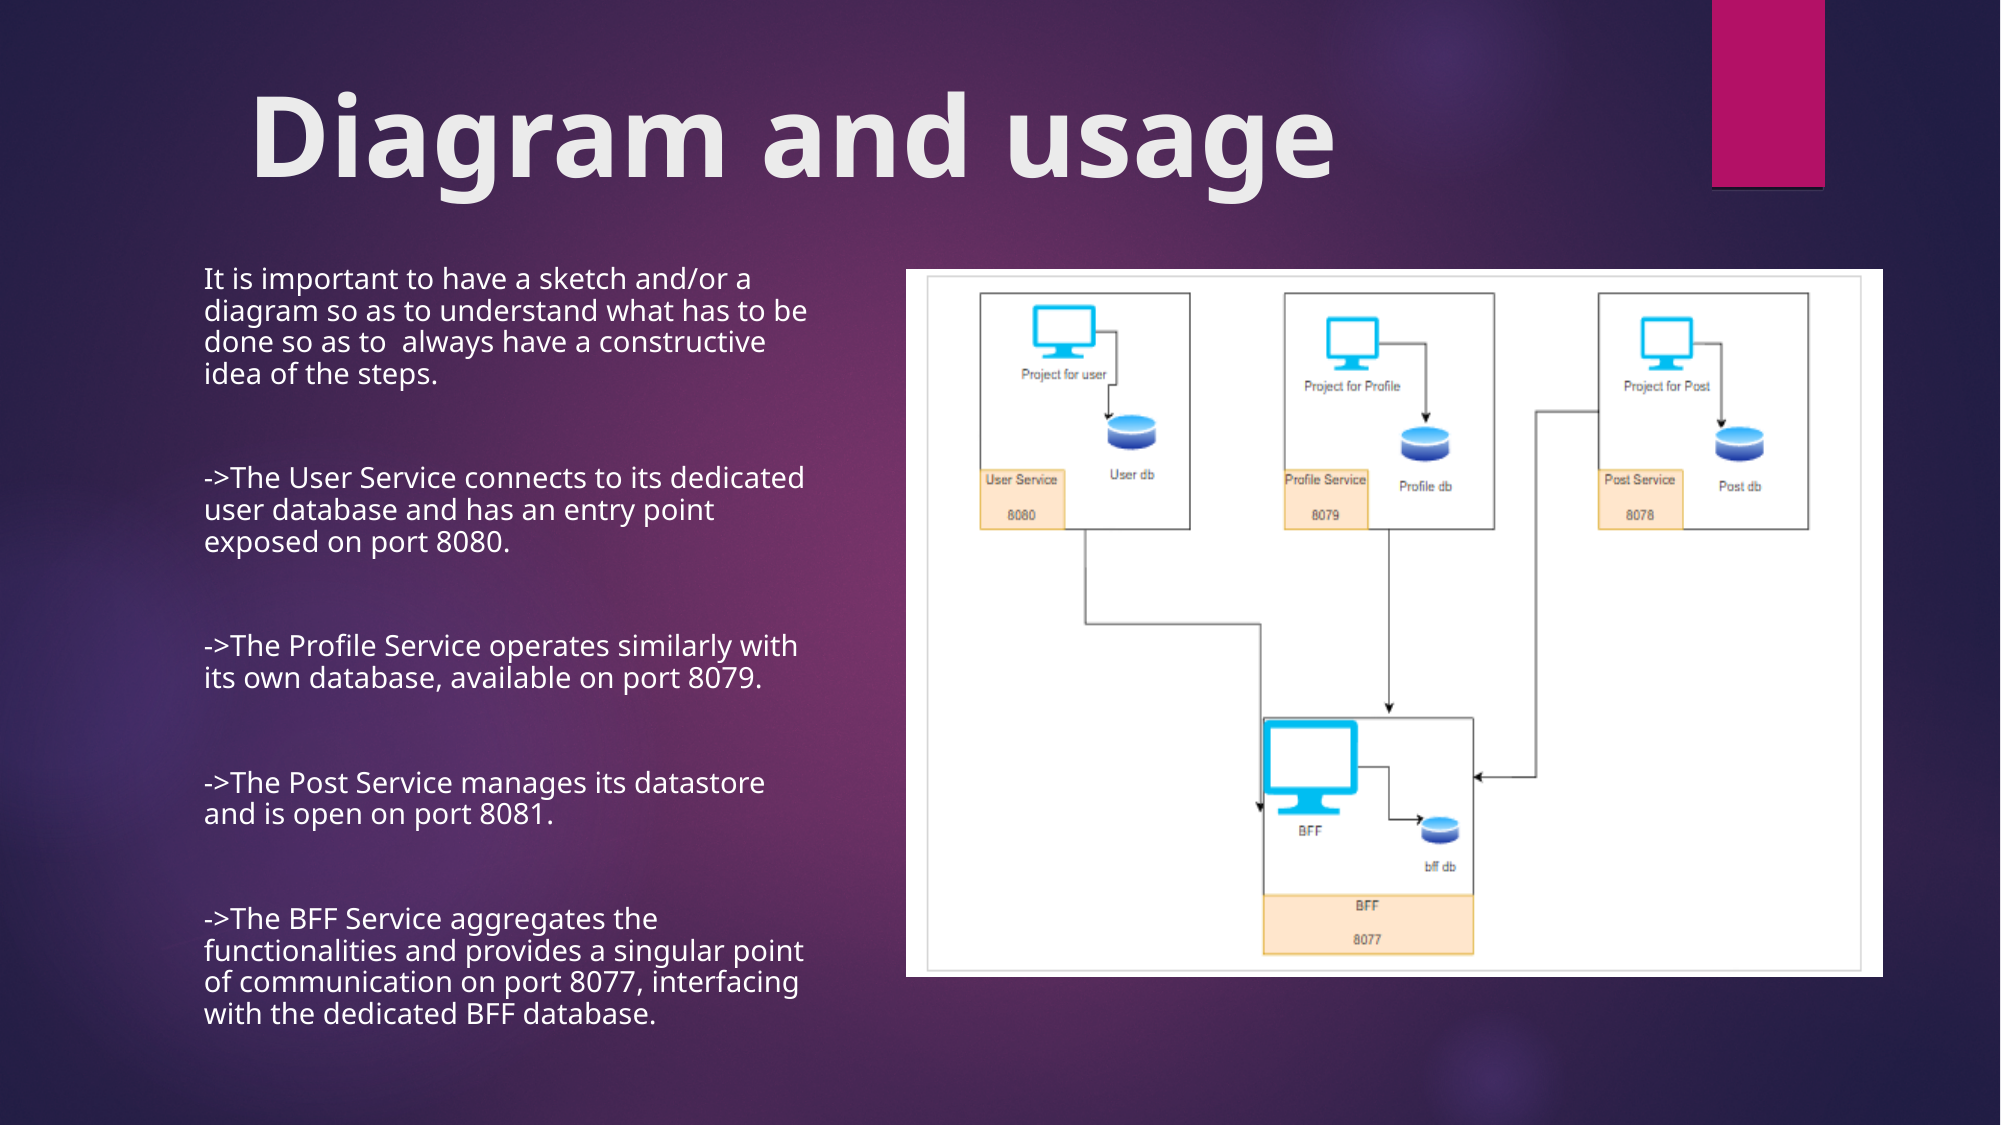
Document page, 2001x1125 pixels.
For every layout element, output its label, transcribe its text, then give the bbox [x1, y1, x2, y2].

title Diagram and usage [232, 0, 1359, 207]
list It is important to have a sketch and/or a diagram so as to understand what has to be done so as to always have a constructive idea of the steps. ->The User Service connects to its dedicated user database and has an entry point exposed on port 8080. ->The Profile Service operates similarly with its own database, available on port 8079. ->The Post Service manages its datastore and is open on port 8081. ->The BFF Service aggregates the functionalities and provides a singular point of communication on port 8077, interfacing with the dedicated BFF database. [188, 256, 835, 1091]
picture [906, 269, 1883, 977]
